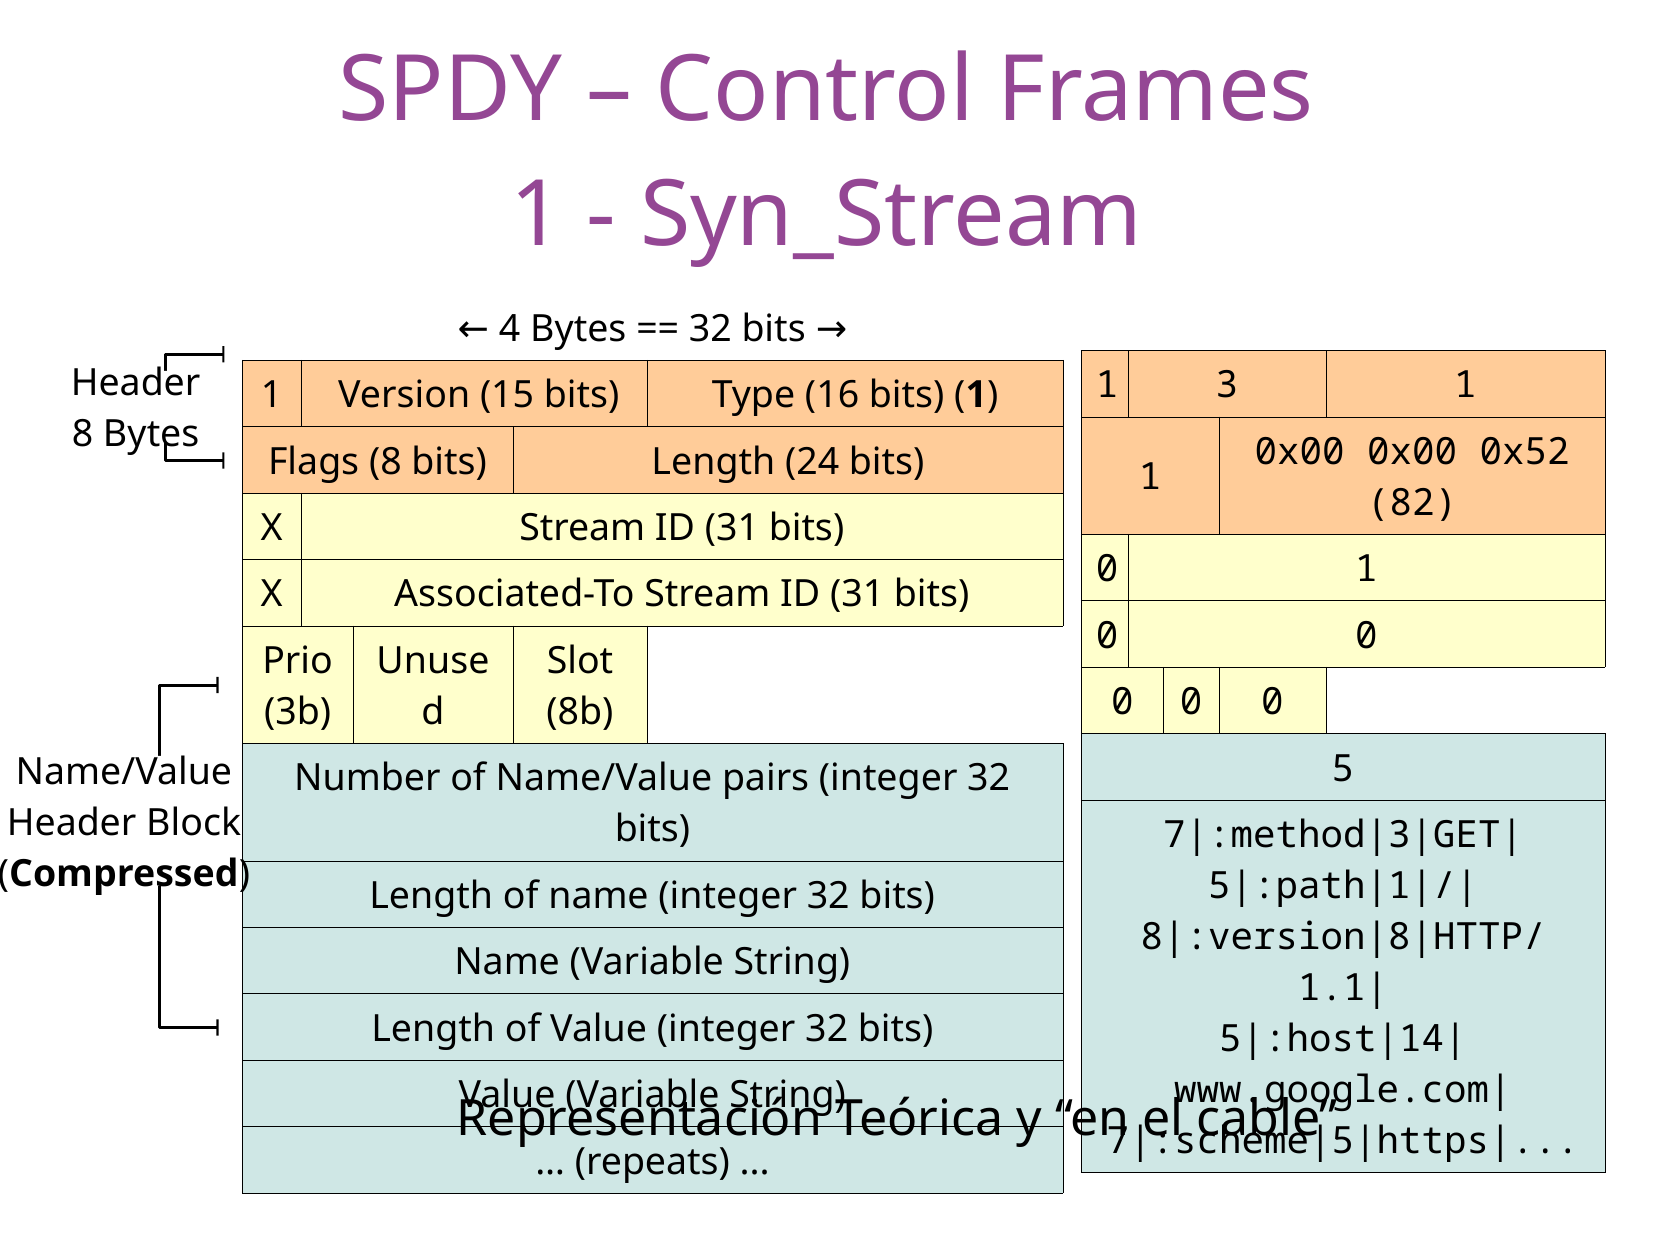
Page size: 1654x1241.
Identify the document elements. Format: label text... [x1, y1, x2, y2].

table_cell 0 [1220, 668, 1326, 733]
table_cell Name (Variable String) [243, 928, 1063, 993]
table_cell 0 [1082, 535, 1128, 600]
table_cell X [243, 494, 301, 559]
table_cell Flags (8 bits) [243, 427, 513, 493]
table_cell [648, 627, 1063, 743]
text_box Header 8 Bytes [64, 370, 207, 443]
table_cell … (repeats) ... [243, 1127, 1063, 1193]
text_box Representación Teórica y “en el cable” [295, 1074, 1501, 1146]
table_header 1 [1327, 351, 1605, 417]
table_header 3 [1129, 351, 1326, 417]
table_cell Slot (8b) [514, 627, 647, 743]
table_cell [1327, 668, 1605, 733]
table_cell 0 [1129, 601, 1605, 667]
table_cell 1 [243, 361, 301, 426]
table_cell 7|:method|3|GET| 5|:path|1|/| 8|:version|8|HTTP/1.1| 5|:host|14|www.google.com| 7|:scheme|5|https|... [1082, 801, 1605, 1172]
table_cell X [243, 560, 301, 626]
text_box Name/Value Header Block (Compressed) [11, 755, 237, 886]
table_cell 1 [1082, 418, 1219, 534]
table_cell 0 [1082, 668, 1163, 733]
table_cell 0 [1164, 668, 1219, 733]
table_cell Length of Value (integer 32 bits) [243, 994, 1063, 1060]
table_header 1 [1082, 351, 1128, 417]
table_cell Length (24 bits) [514, 427, 1063, 493]
table_cell Version (15 bits) [302, 361, 647, 426]
table_header ← 4 Bytes == 32 bits → [243, 294, 1063, 360]
table_cell 0 [1082, 601, 1128, 667]
table_cell Prio (3b) [243, 627, 353, 743]
table_cell Number of Name/Value pairs (integer 32 bits) [243, 744, 1063, 861]
table_cell Length of name (integer 32 bits) [243, 862, 1063, 927]
table_cell Associated-To Stream ID (31 bits) [302, 560, 1063, 626]
table_cell 1 [1129, 535, 1605, 600]
table_cell Unused [354, 627, 513, 743]
table_cell Value (Variable String) [243, 1061, 1063, 1126]
table_cell 0x00 0x00 0x52 (82) [1220, 418, 1605, 534]
title SPDY – Control Frames 1 - Syn_Stream [82, 43, 1571, 251]
table_cell Stream ID (31 bits) [302, 494, 1063, 559]
table_cell 5 [1082, 734, 1605, 800]
table_cell Type (16 bits) (1) [648, 361, 1063, 426]
